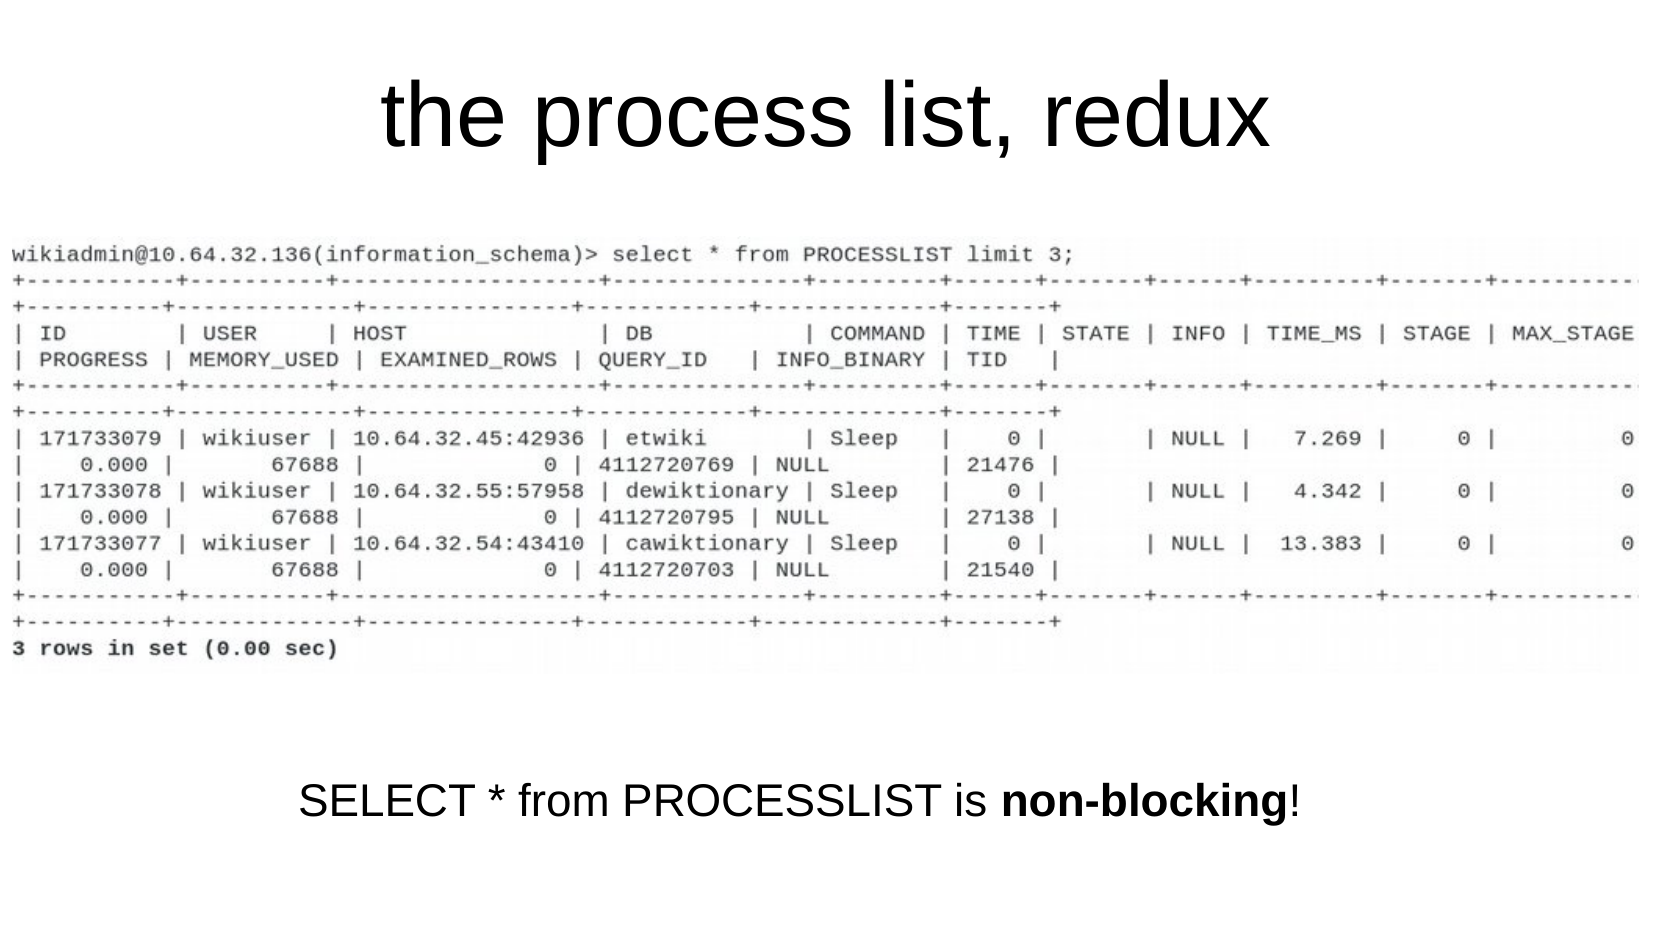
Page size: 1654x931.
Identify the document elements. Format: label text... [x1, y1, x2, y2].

picture [12, 236, 1639, 674]
title the process list, redux [82, 37, 1571, 193]
text_box SELECT * from PROCESSLIST is non-blocking! [283, 767, 1317, 834]
